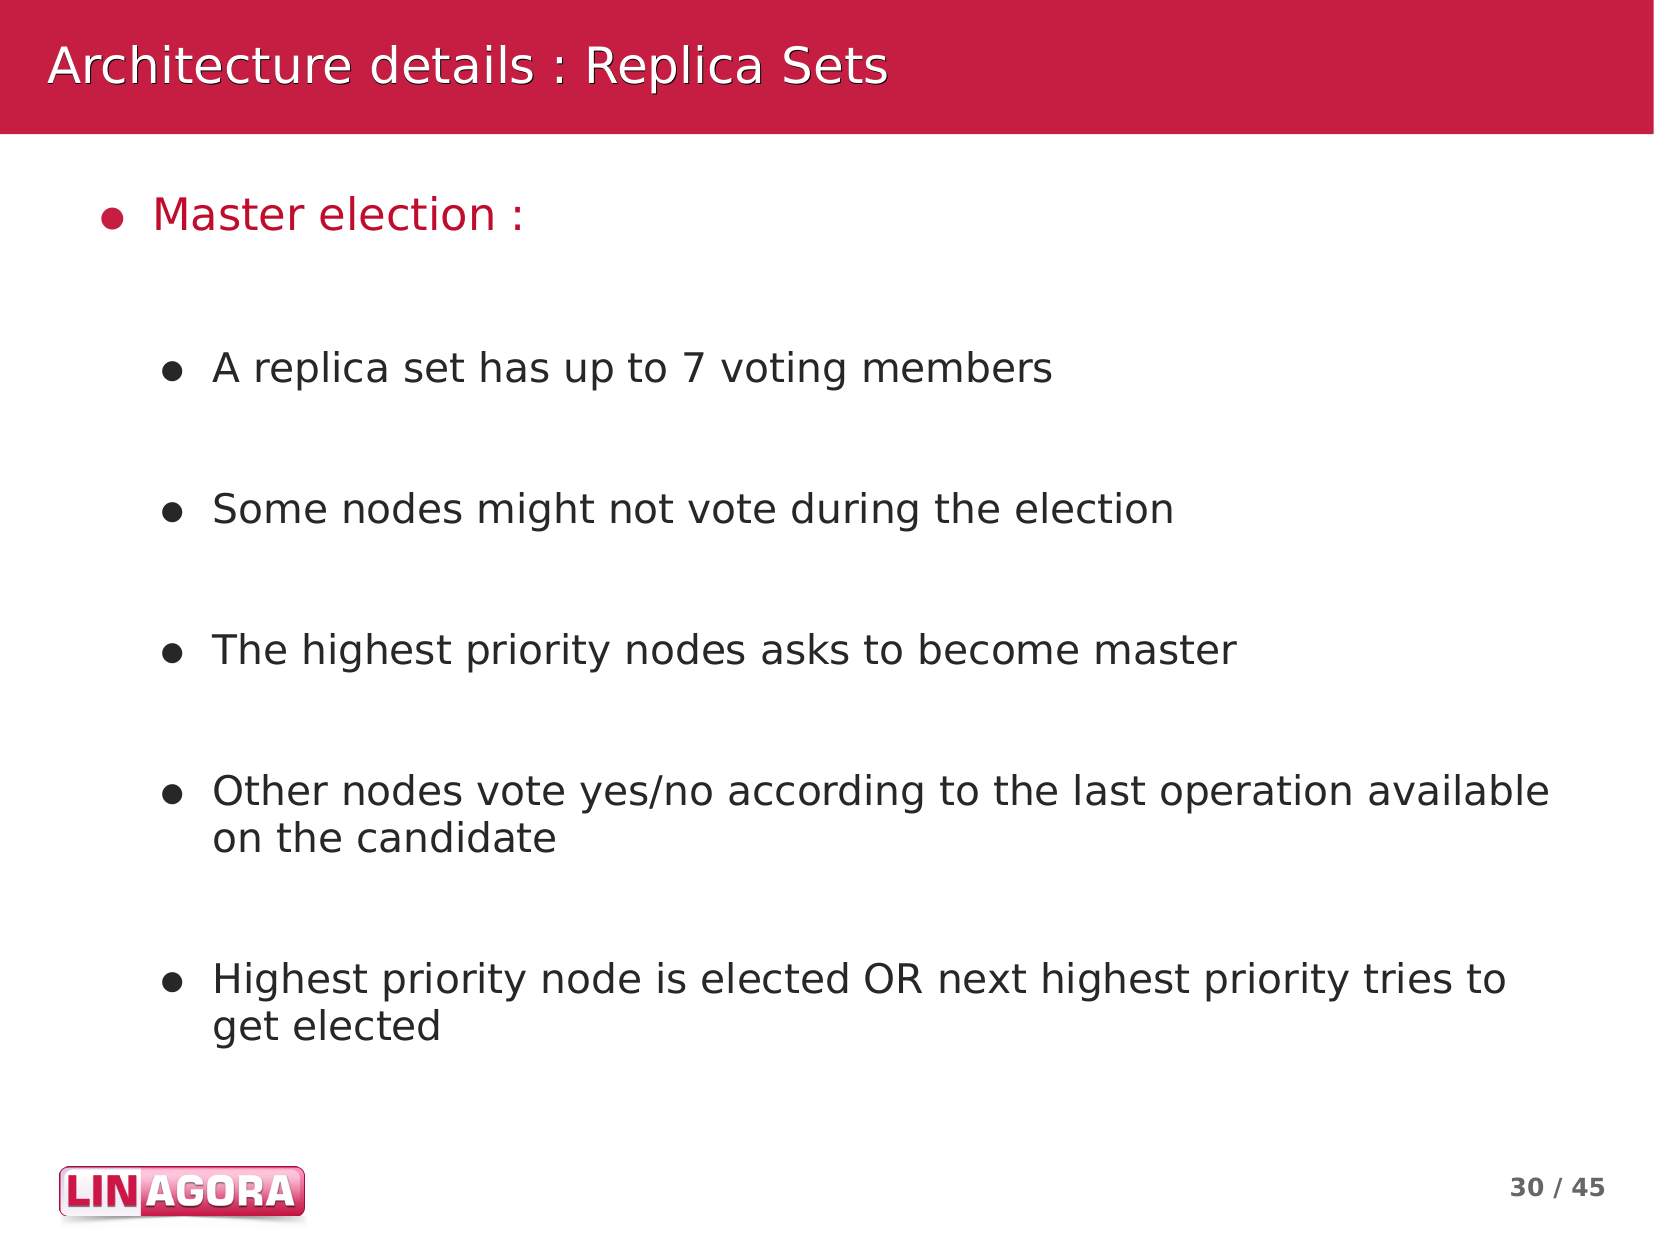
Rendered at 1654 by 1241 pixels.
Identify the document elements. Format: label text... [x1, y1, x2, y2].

title Architecture details : Replica Sets [47, 7, 1624, 126]
picture [59, 1166, 308, 1229]
list Master election : A replica set has up to 7 voting members Some nodes might not vote during the election The highest priority nodes asks to become master Other nodes vote yes/no according to the last operation available on the candidate Highest priority node is elected OR next highest priority tries to get elected [82, 188, 1571, 1052]
